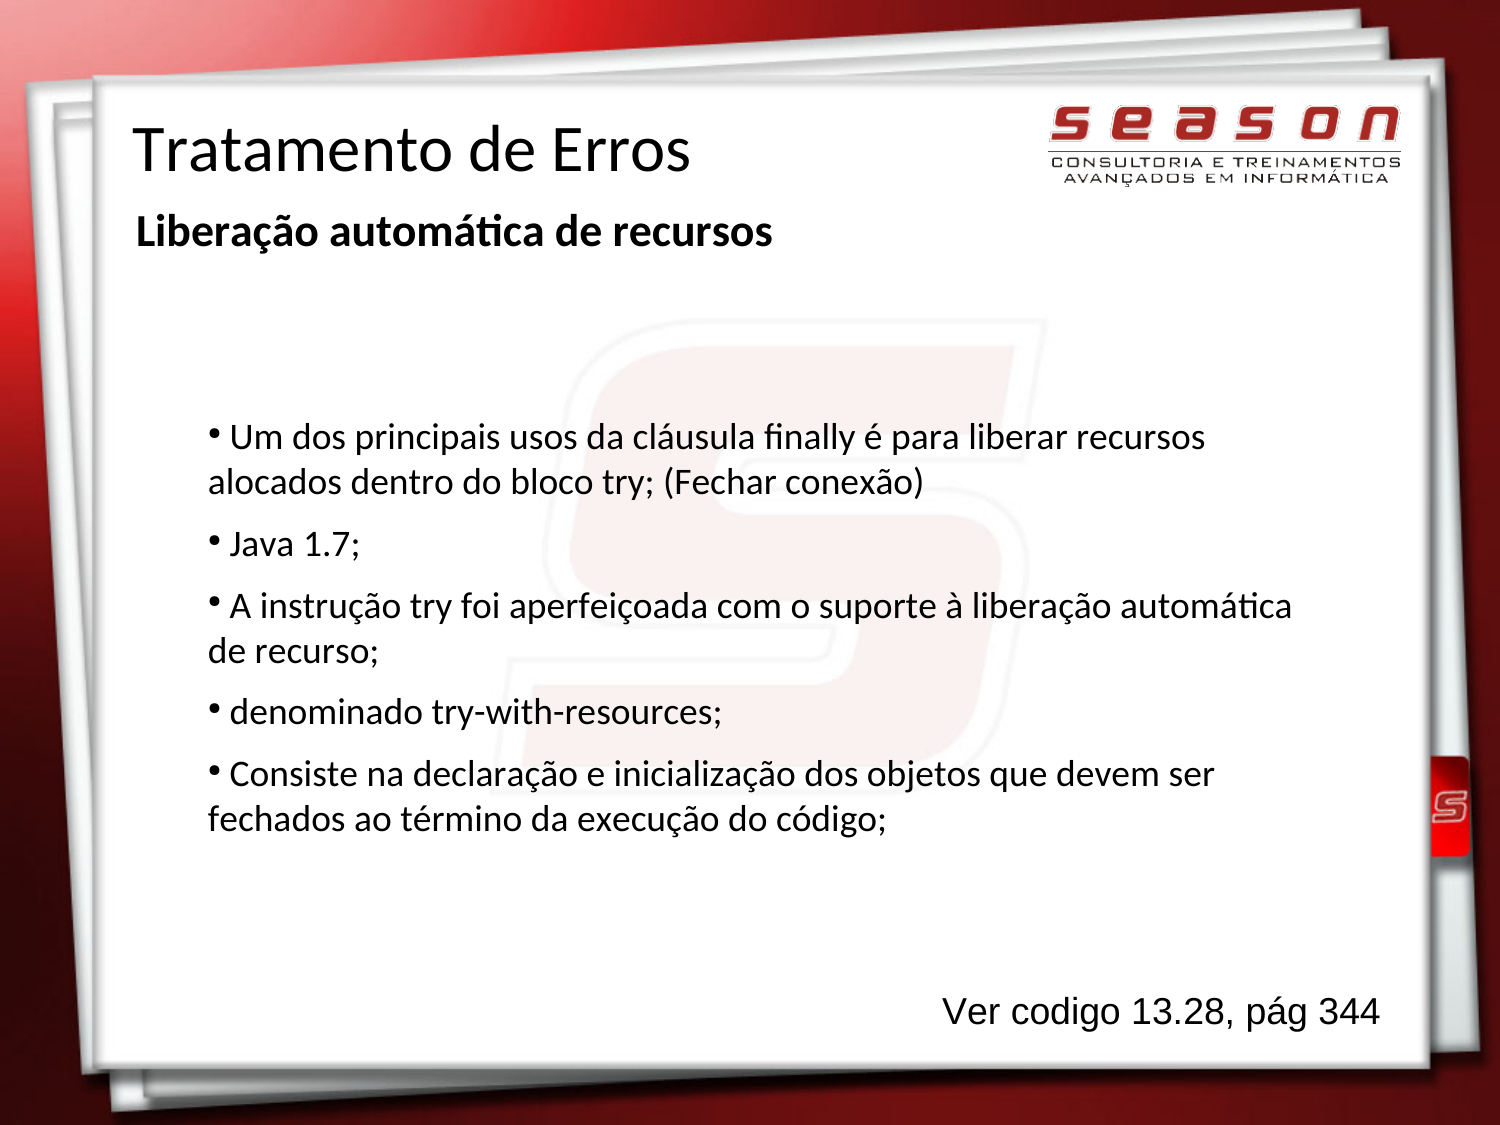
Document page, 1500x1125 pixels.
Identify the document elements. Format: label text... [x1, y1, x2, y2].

text_box Ver codigo 13.28, pág 344 [637, 979, 1396, 1040]
title Tratamento de Erros [118, 33, 1394, 257]
picture [0, 0, 1500, 1125]
text_box Um dos principais usos da cláusula finally é para liberar recursos alocados dentro do bloco try; (Fechar conexão) Java 1.7; A instrução try foi aperfeiçoada com o suporte à liberação automática de recurso; denominado try-with-resources; Consiste na declaração e inicialização dos objetos que devem ser fechados ao término da execução do código; [207, 357, 1328, 894]
text_box Liberação automática de recursos [119, 200, 1240, 256]
